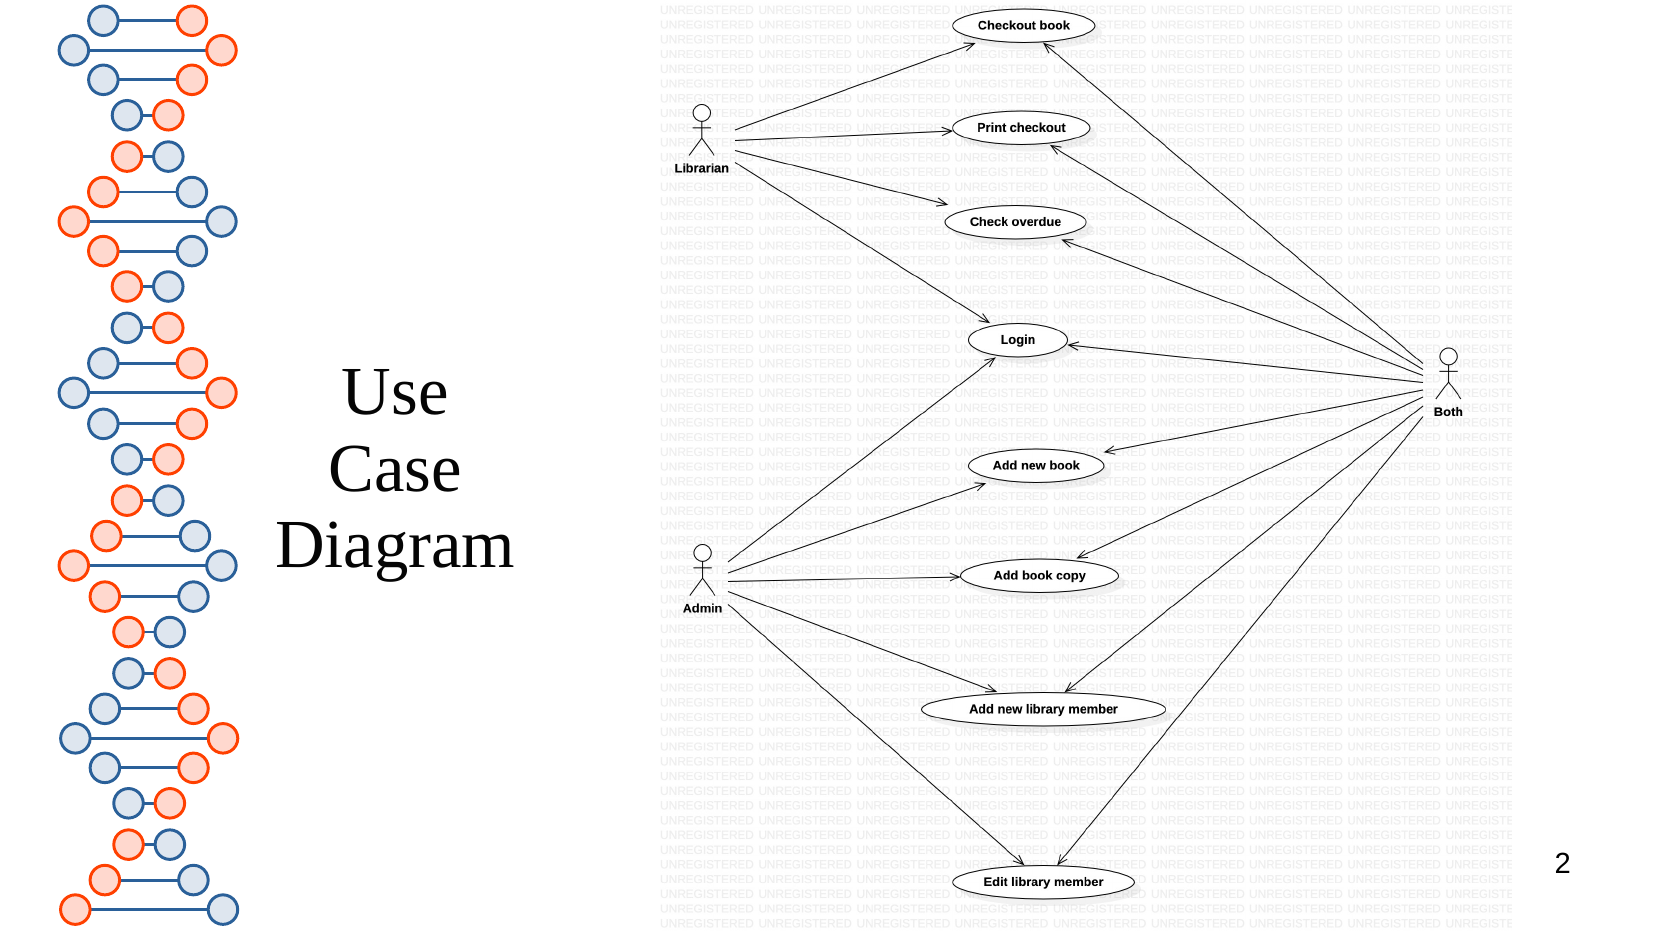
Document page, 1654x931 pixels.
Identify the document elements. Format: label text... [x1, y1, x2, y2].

title Use Case Diagram [265, 35, 526, 901]
picture [660, 0, 1512, 931]
